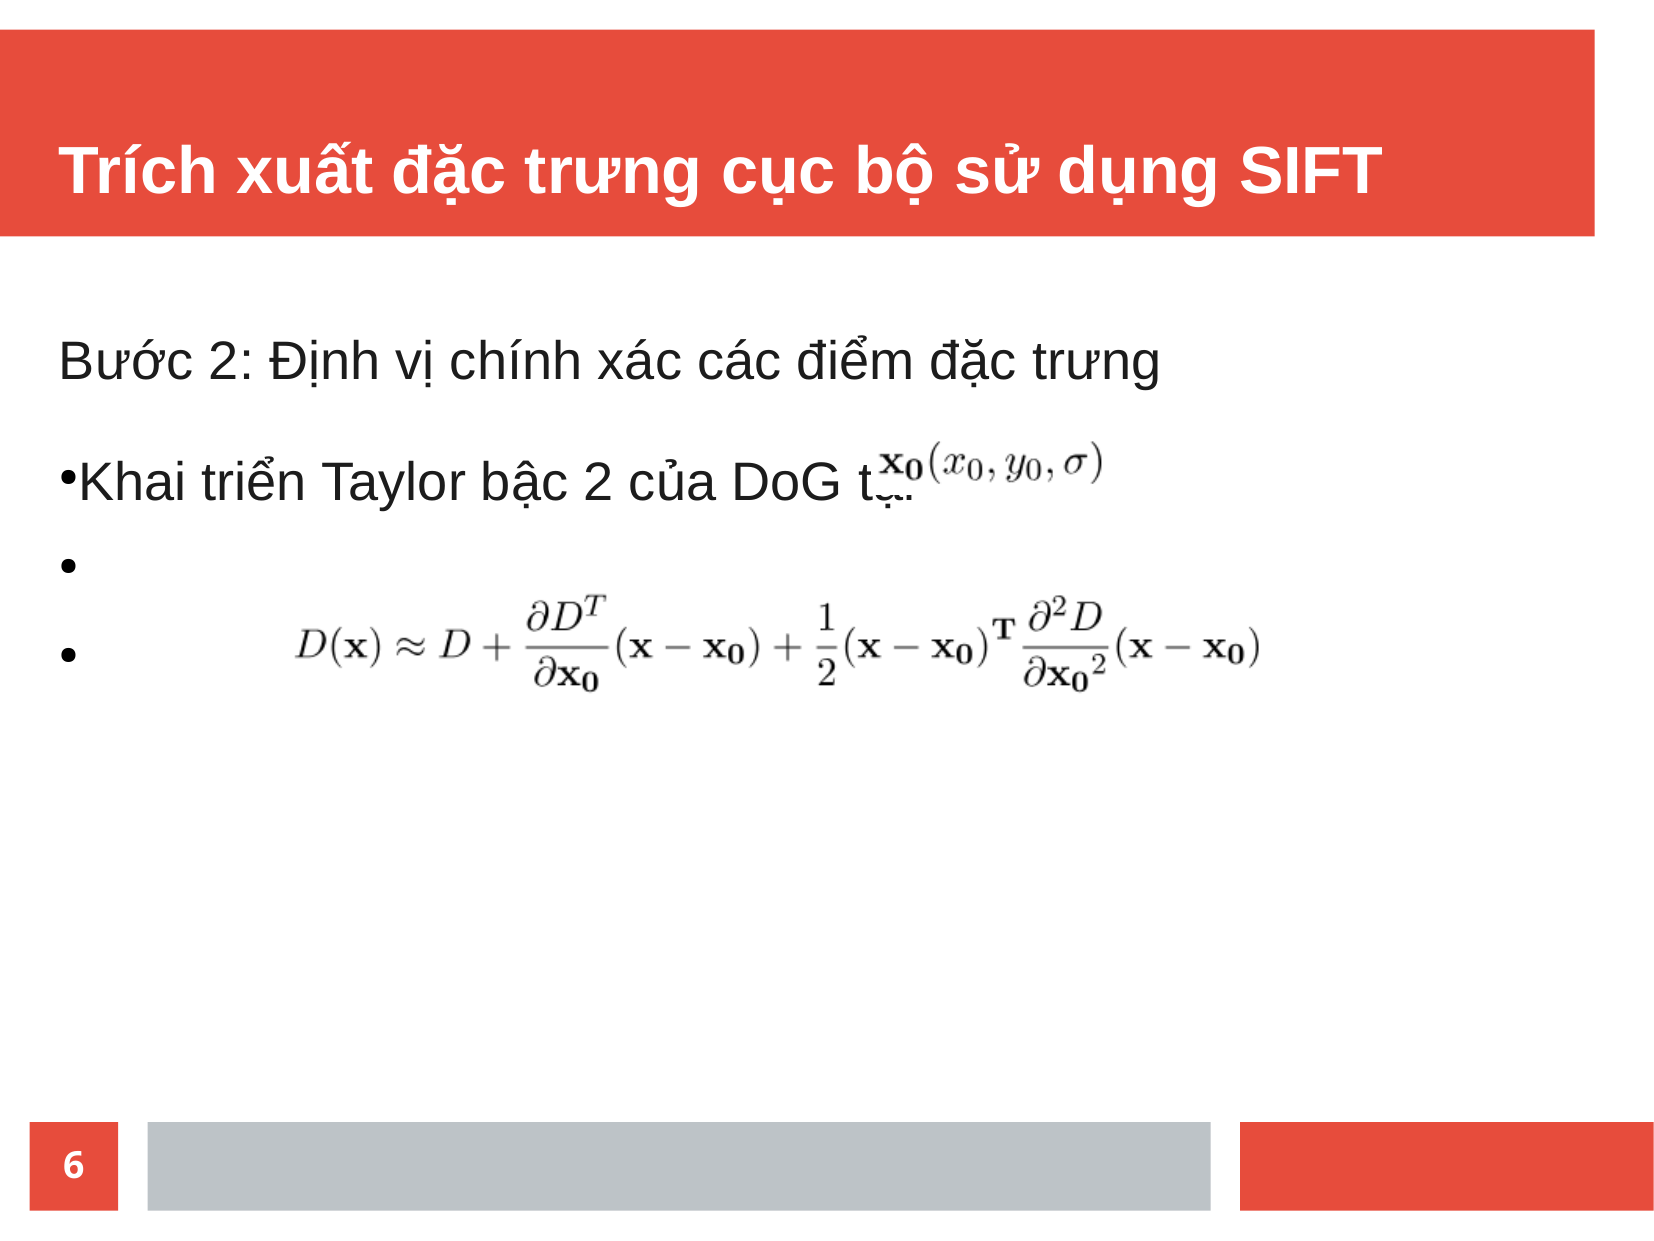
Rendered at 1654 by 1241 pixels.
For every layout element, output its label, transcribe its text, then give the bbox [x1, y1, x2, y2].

title Trích xuất đặc trưng cục bộ sử dụng SIFT [59, 59, 1595, 207]
picture [871, 426, 1111, 496]
text_box [29, 1122, 119, 1211]
list Bước 2: Định vị chính xác các điểm đặc trưng Khai triển Taylor bậc 2 của DoG tại [59, 324, 1565, 1093]
picture [289, 570, 1276, 717]
